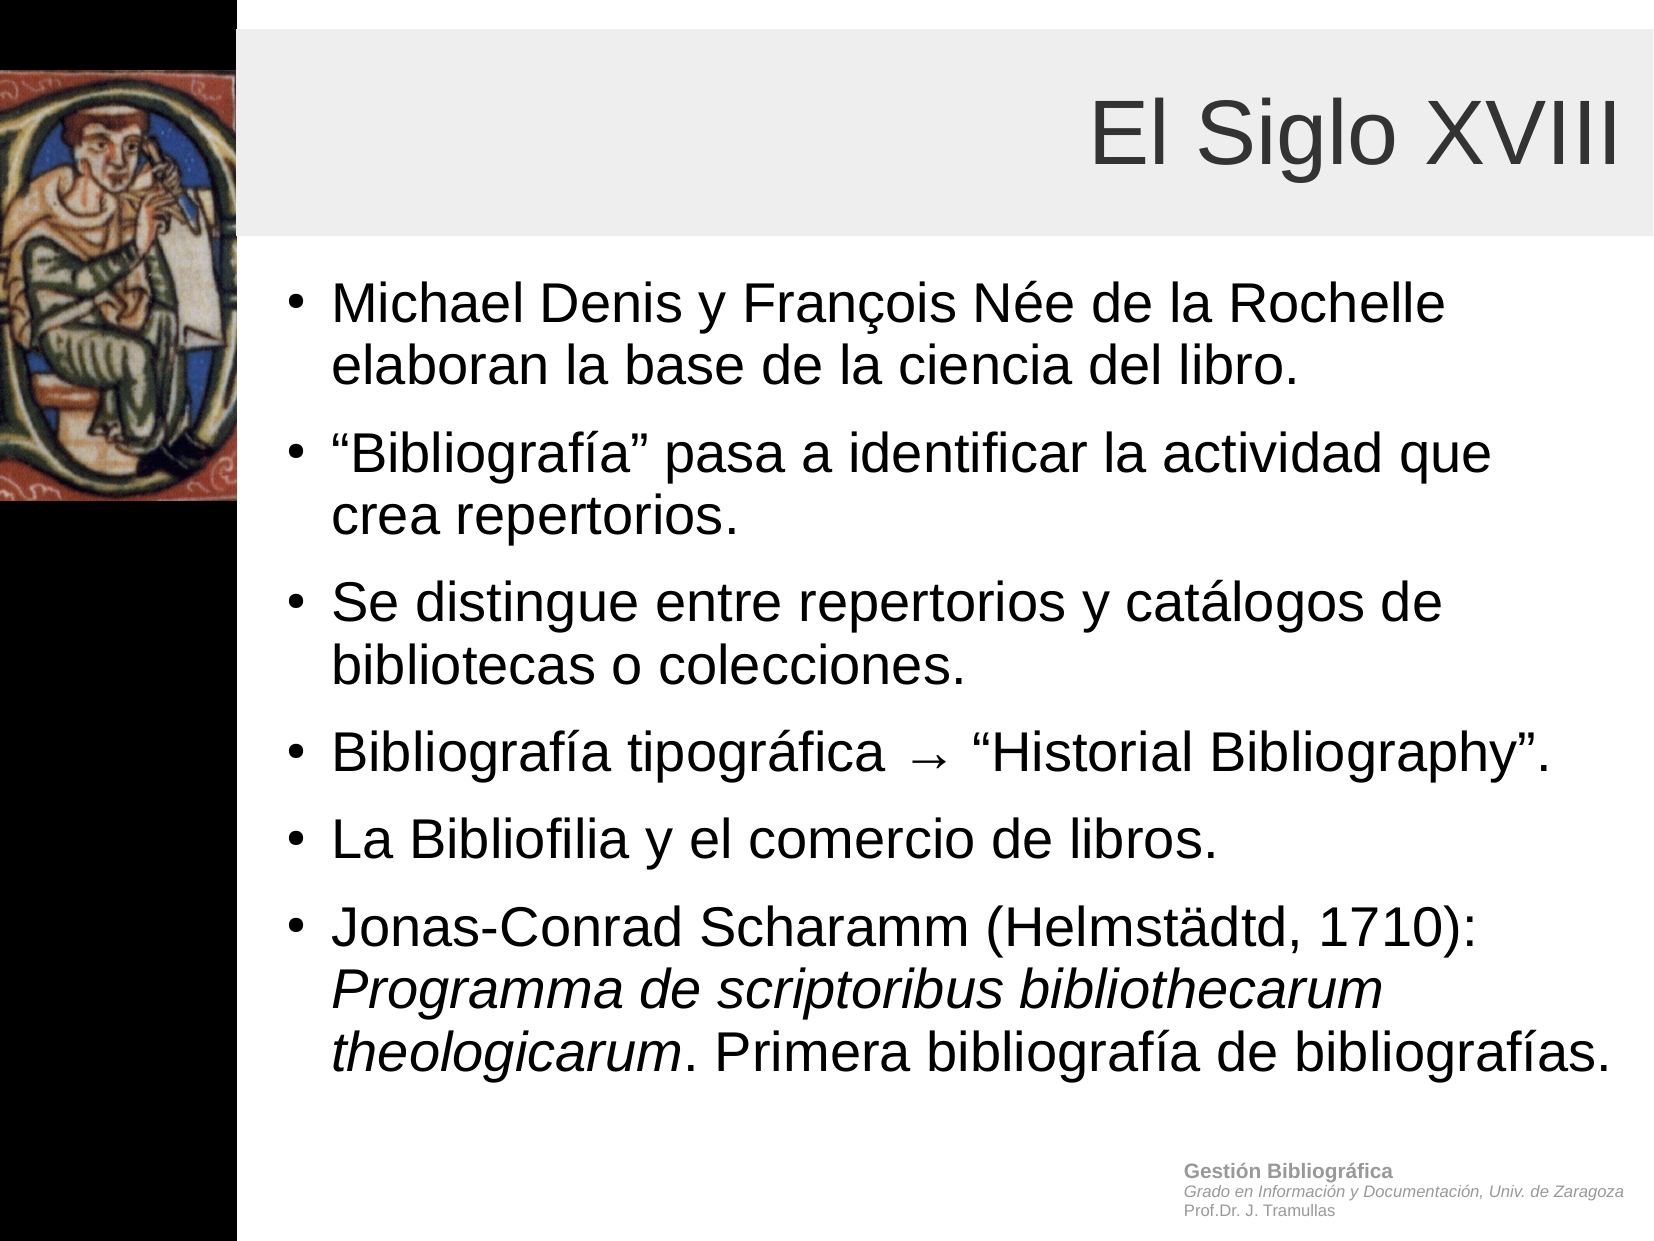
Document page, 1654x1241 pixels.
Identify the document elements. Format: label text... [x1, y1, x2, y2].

title El Siglo XVIII [236, 29, 1654, 237]
list Michael Denis y François Née de la Rochelle elaboran la base de la ciencia del libro. “Bibliografía” pasa a identificar la actividad que crea repertorios. Se distingue entre repertorios y catálogos de bibliotecas o colecciones. Bibliografía tipográfica → “Historial Bibliography”. La Bibliofilia y el comercio de libros. Jonas-Conrad Scharamm (Helmstädtd, 1710): Programma de scriptoribus bibliothecarum theologicarum. Primera bibliografía de bibliografías. [271, 271, 1619, 1134]
picture [0, 70, 237, 501]
